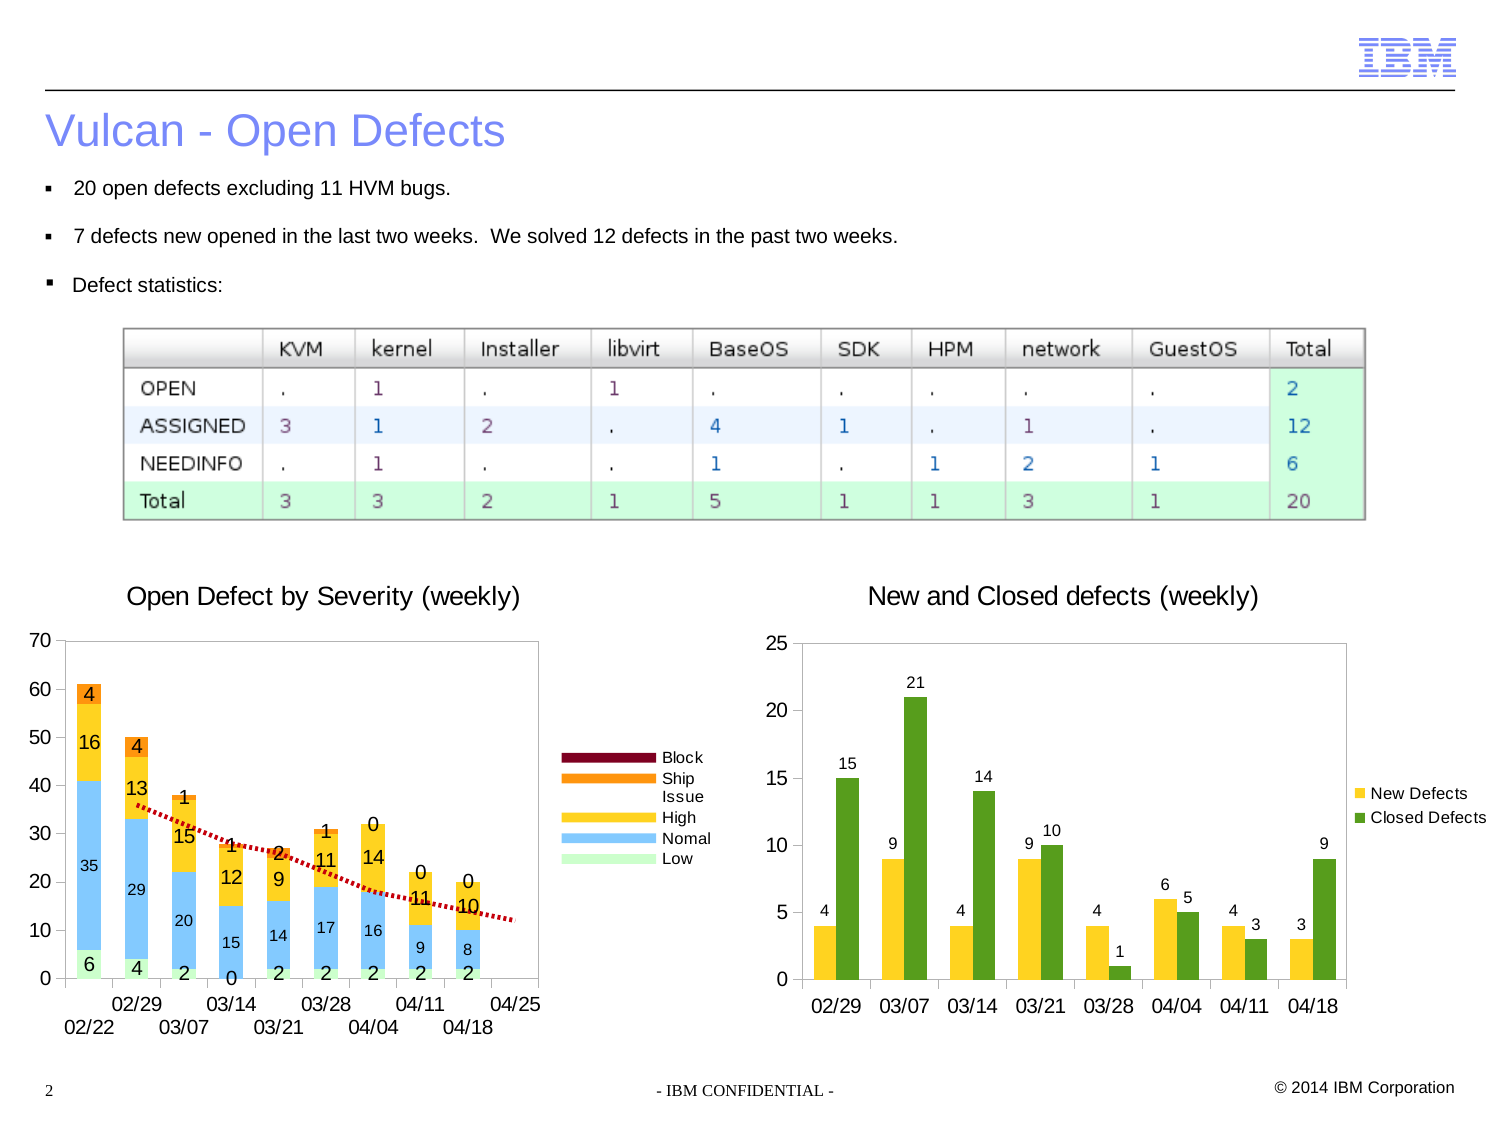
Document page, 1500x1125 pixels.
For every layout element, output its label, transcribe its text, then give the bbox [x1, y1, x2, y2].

picture [120, 325, 1371, 524]
chart [5, 562, 738, 1039]
chart [740, 557, 1495, 1054]
picture [1359, 37, 1456, 77]
title Vulcan - Open Defects [30, 97, 1456, 203]
list 20 open defects excluding 11 HVM bugs. 7 defects new opened in the last two weeks. We solved 12 defects in the past two weeks. Defect statistics: [30, 169, 1430, 307]
